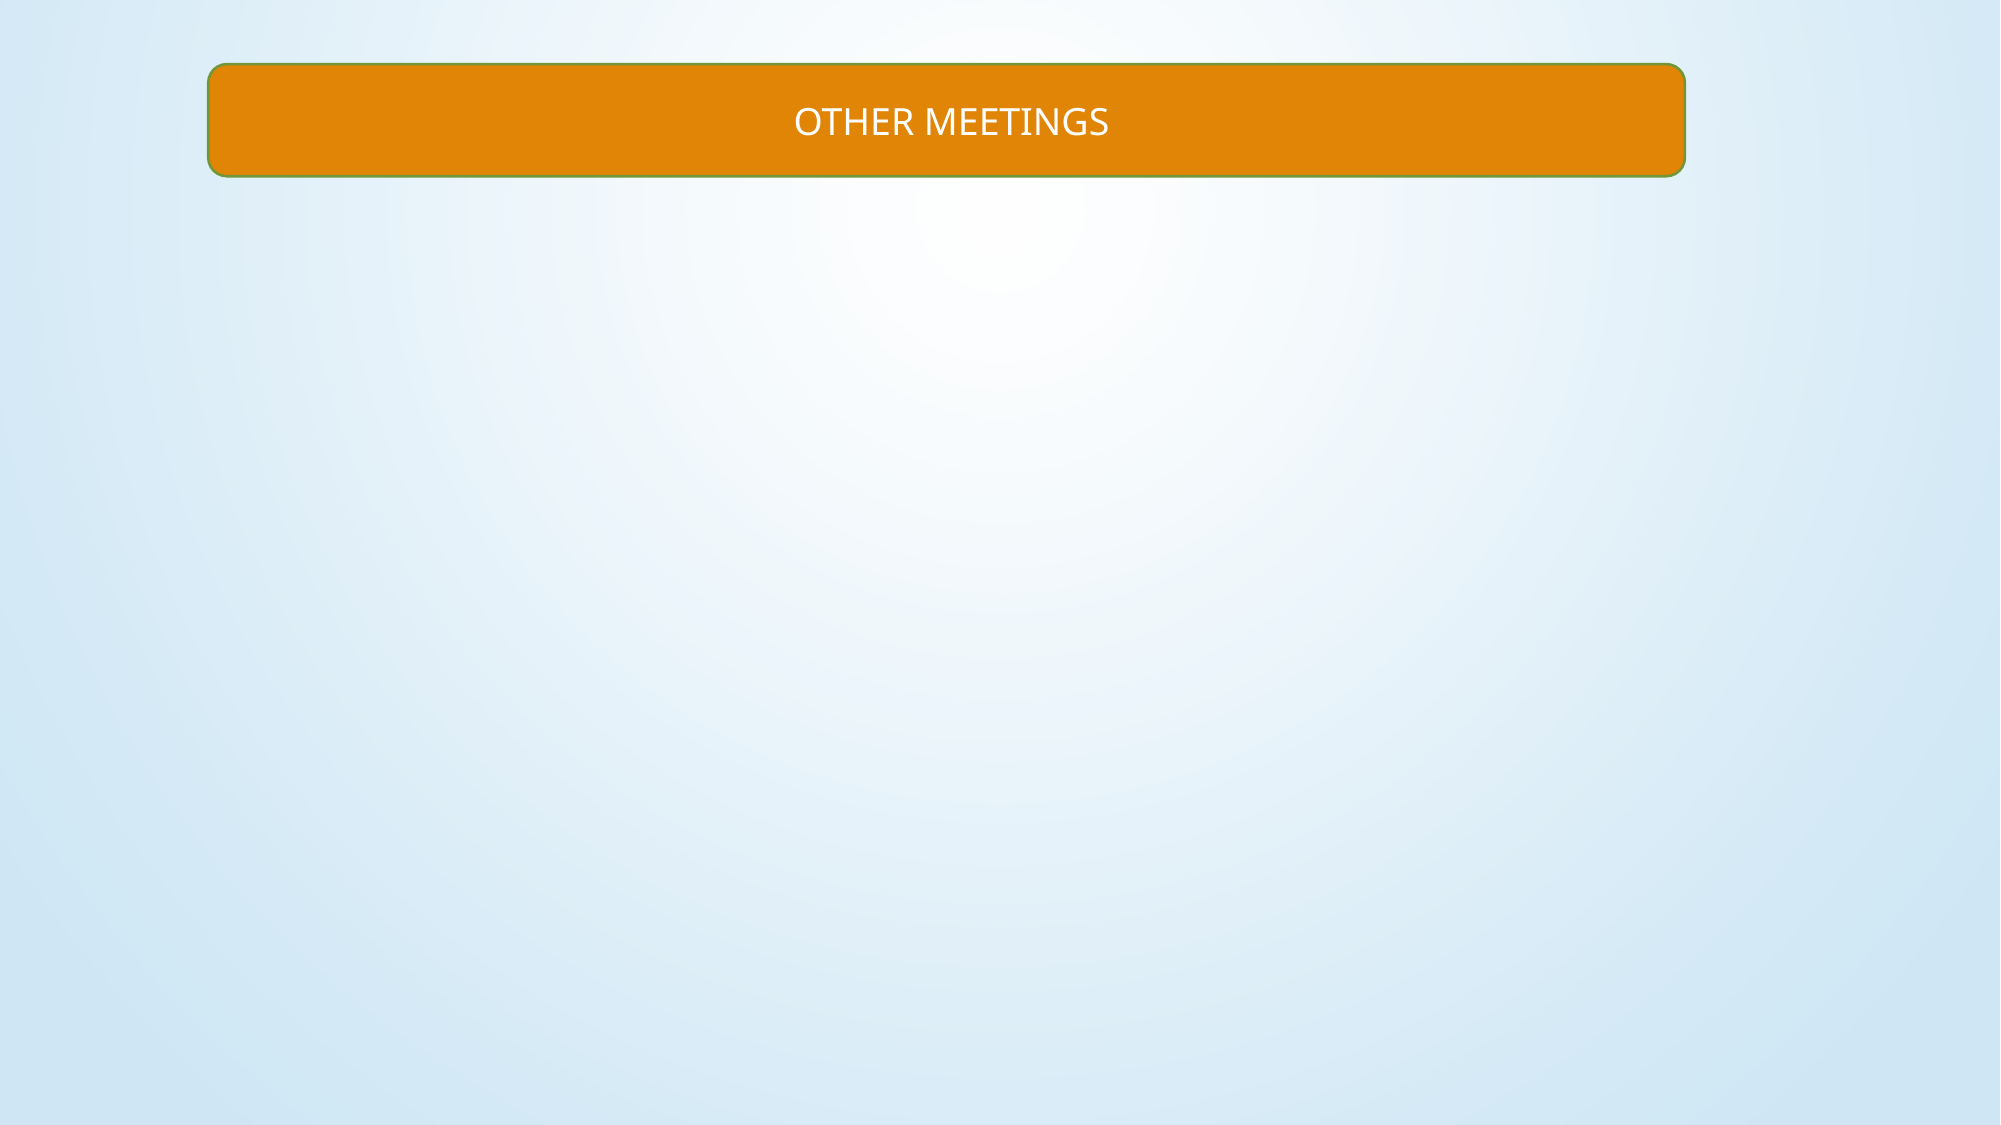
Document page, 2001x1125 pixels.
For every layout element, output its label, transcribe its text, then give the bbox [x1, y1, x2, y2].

text_box OTHER MEETINGS [208, 64, 1685, 177]
picture [0, 0, 2000, 1125]
